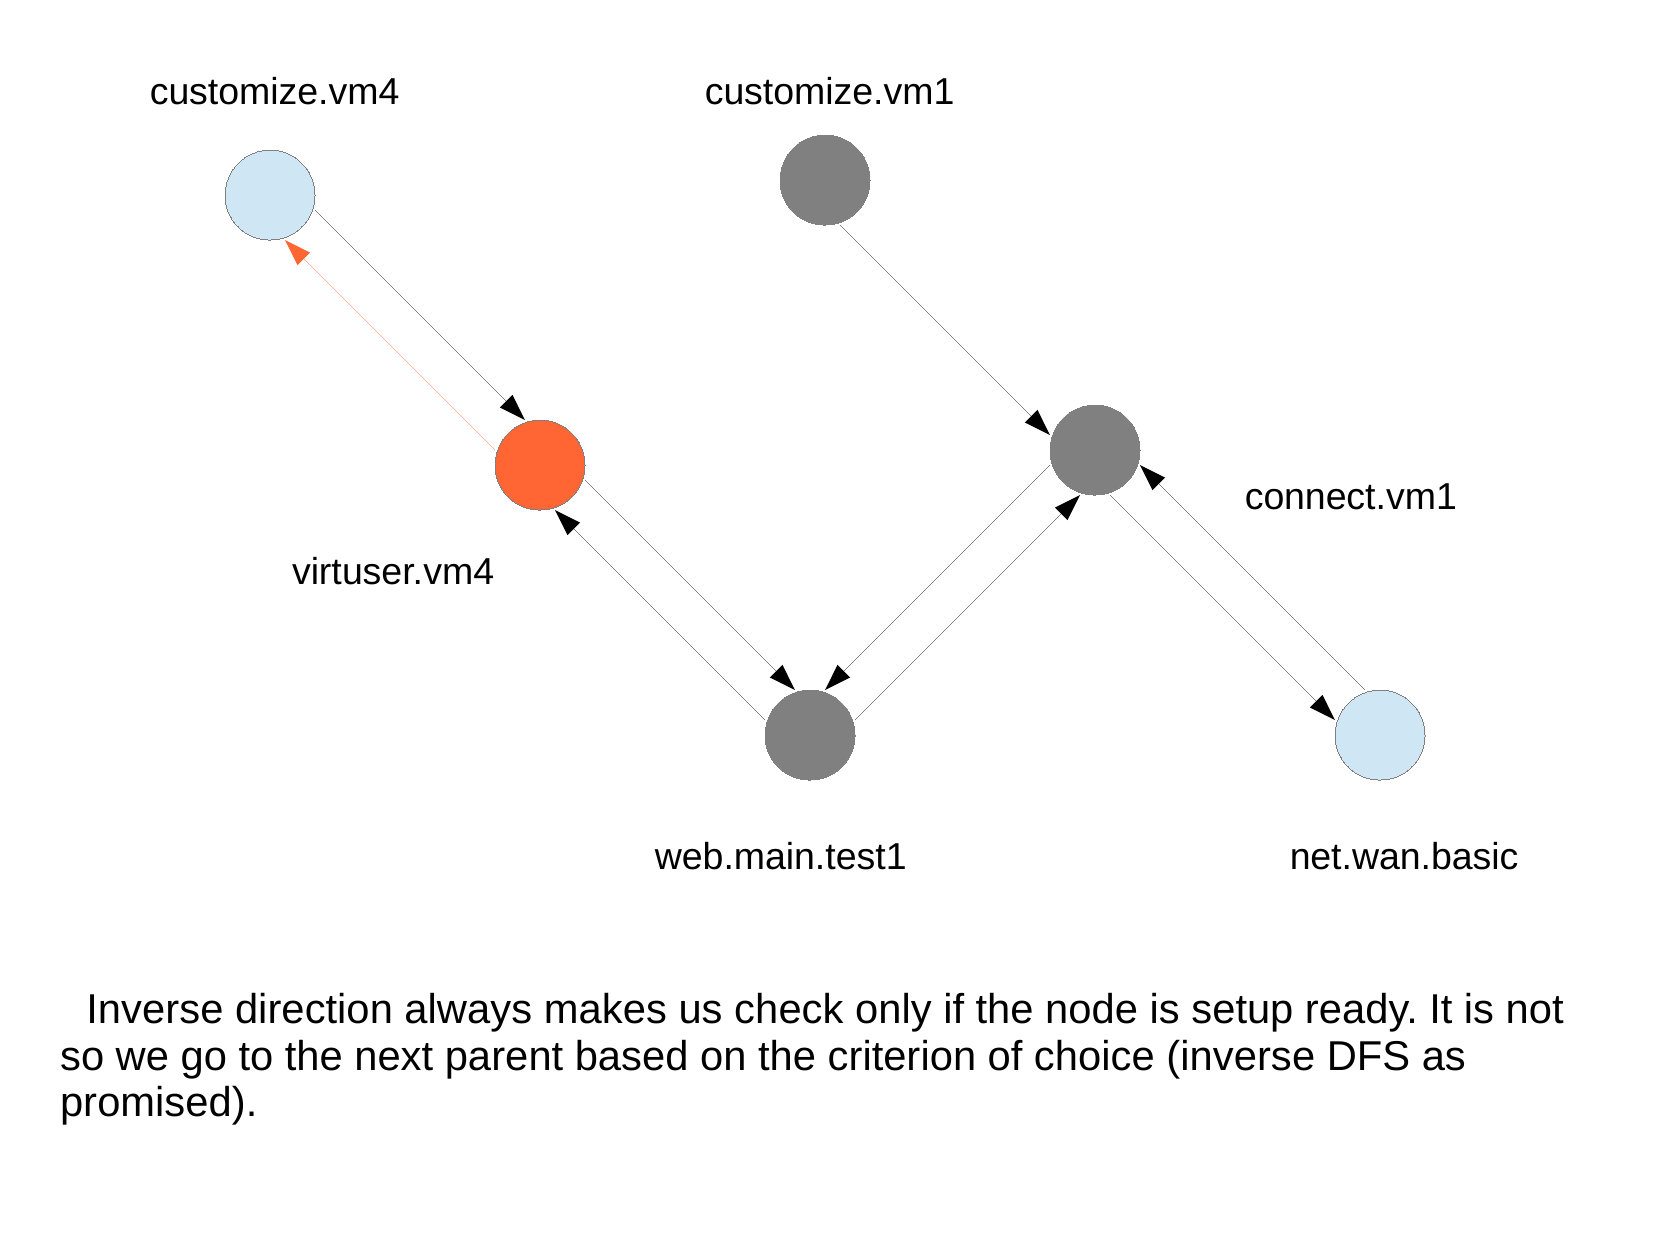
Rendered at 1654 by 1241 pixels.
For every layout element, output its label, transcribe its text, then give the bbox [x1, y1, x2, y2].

text_box [1335, 690, 1426, 781]
text_box [765, 690, 856, 781]
text_box [495, 420, 586, 511]
text_box virtuser.vm4 [277, 543, 541, 601]
text_box customize.vm1 [690, 63, 1011, 121]
text_box [1050, 405, 1141, 496]
text_box [225, 150, 316, 241]
text_box Inverse direction always makes us check only if the node is setup ready. It is not so we go to the next parent based on the criterion of choice (inverse DFS as promised). [60, 940, 1591, 1171]
text_box net.wan.basic [1275, 828, 1580, 886]
text_box connect.vm1 [1230, 468, 1545, 526]
text_box [780, 135, 871, 226]
text_box customize.vm4 [135, 63, 456, 121]
text_box web.main.test1 [640, 828, 958, 886]
